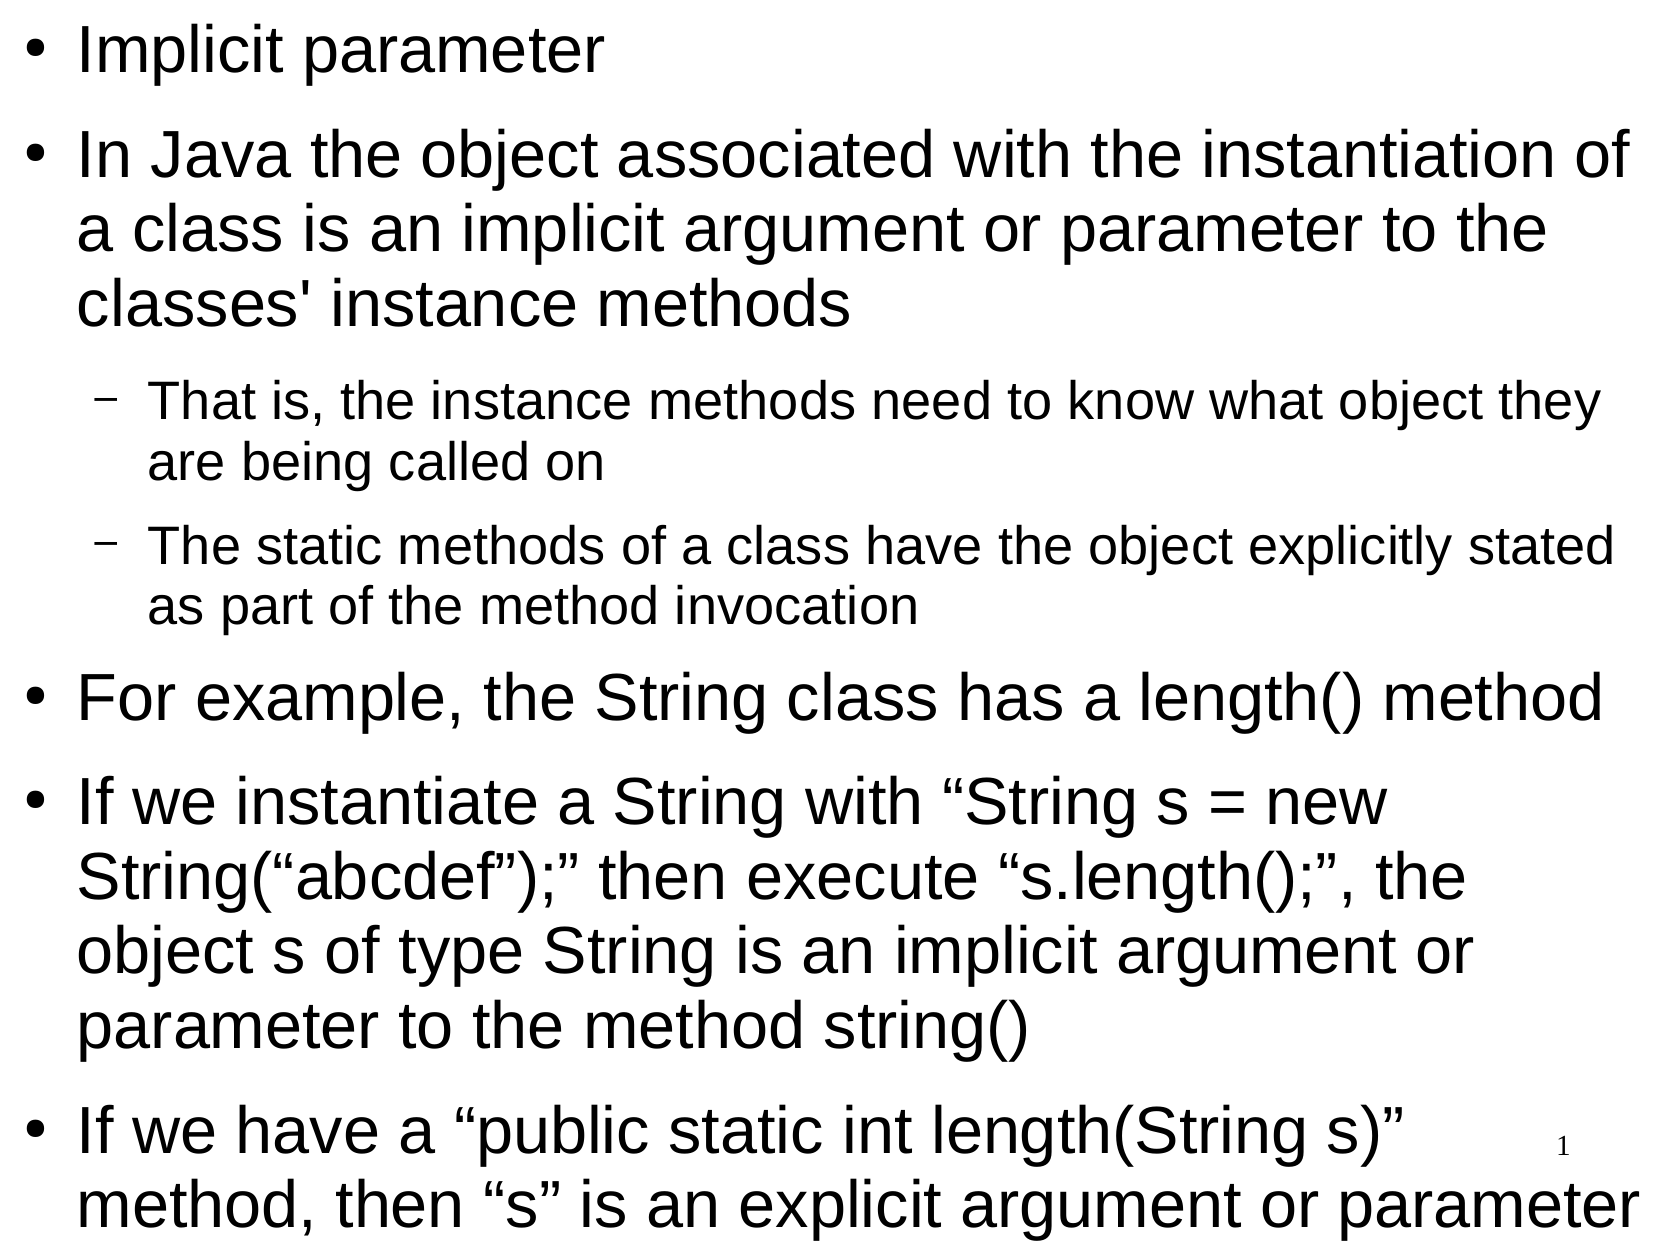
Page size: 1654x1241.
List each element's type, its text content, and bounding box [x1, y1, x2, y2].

list Implicit parameter In Java the object associated with the instantiation of a class is an implicit argument or parameter to the classes' instance methods That is, the instance methods need to know what object they are being called on The static methods of a class have the object explicitly stated as part of the method invocation For example, the String class has a length() method If we instantiate a String with “String s = new String(“abcdef”);” then execute “s.length();”, the object s of type String is an implicit argument or parameter to the method string() If we have a “public static int length(String s)” method, then “s” is an explicit argument or parameter [5, 12, 1654, 1241]
